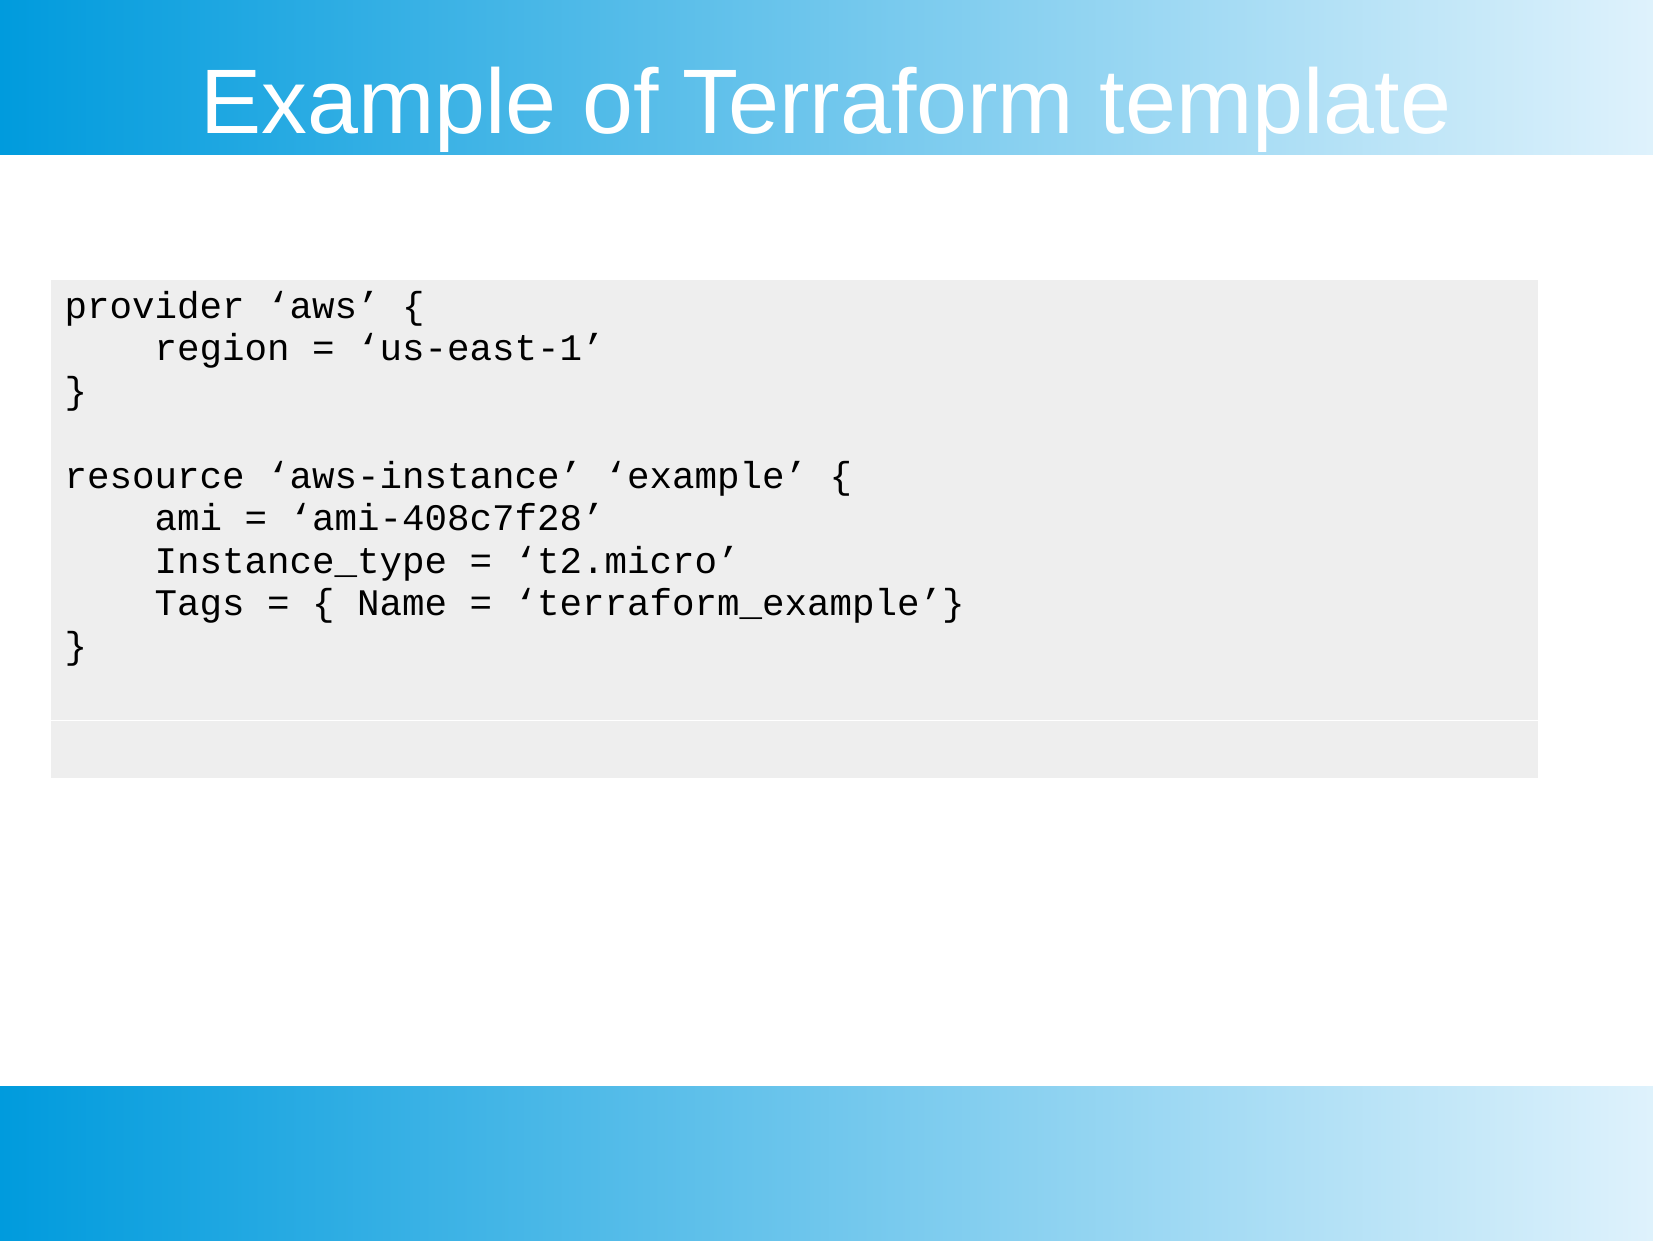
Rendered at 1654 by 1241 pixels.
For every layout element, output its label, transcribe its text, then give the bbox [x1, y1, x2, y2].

title Example of Terraform template [82, 49, 1571, 155]
table_header provider ‘aws’ { region = ‘us-east-1’ } resource ‘aws-instance’ ‘example’ { ami = ‘ami-408c7f28’ Instance_type = ‘t2.micro’ Tags = { Name = ‘terraform_example’} } [51, 280, 1538, 720]
table_cell [51, 721, 1538, 778]
